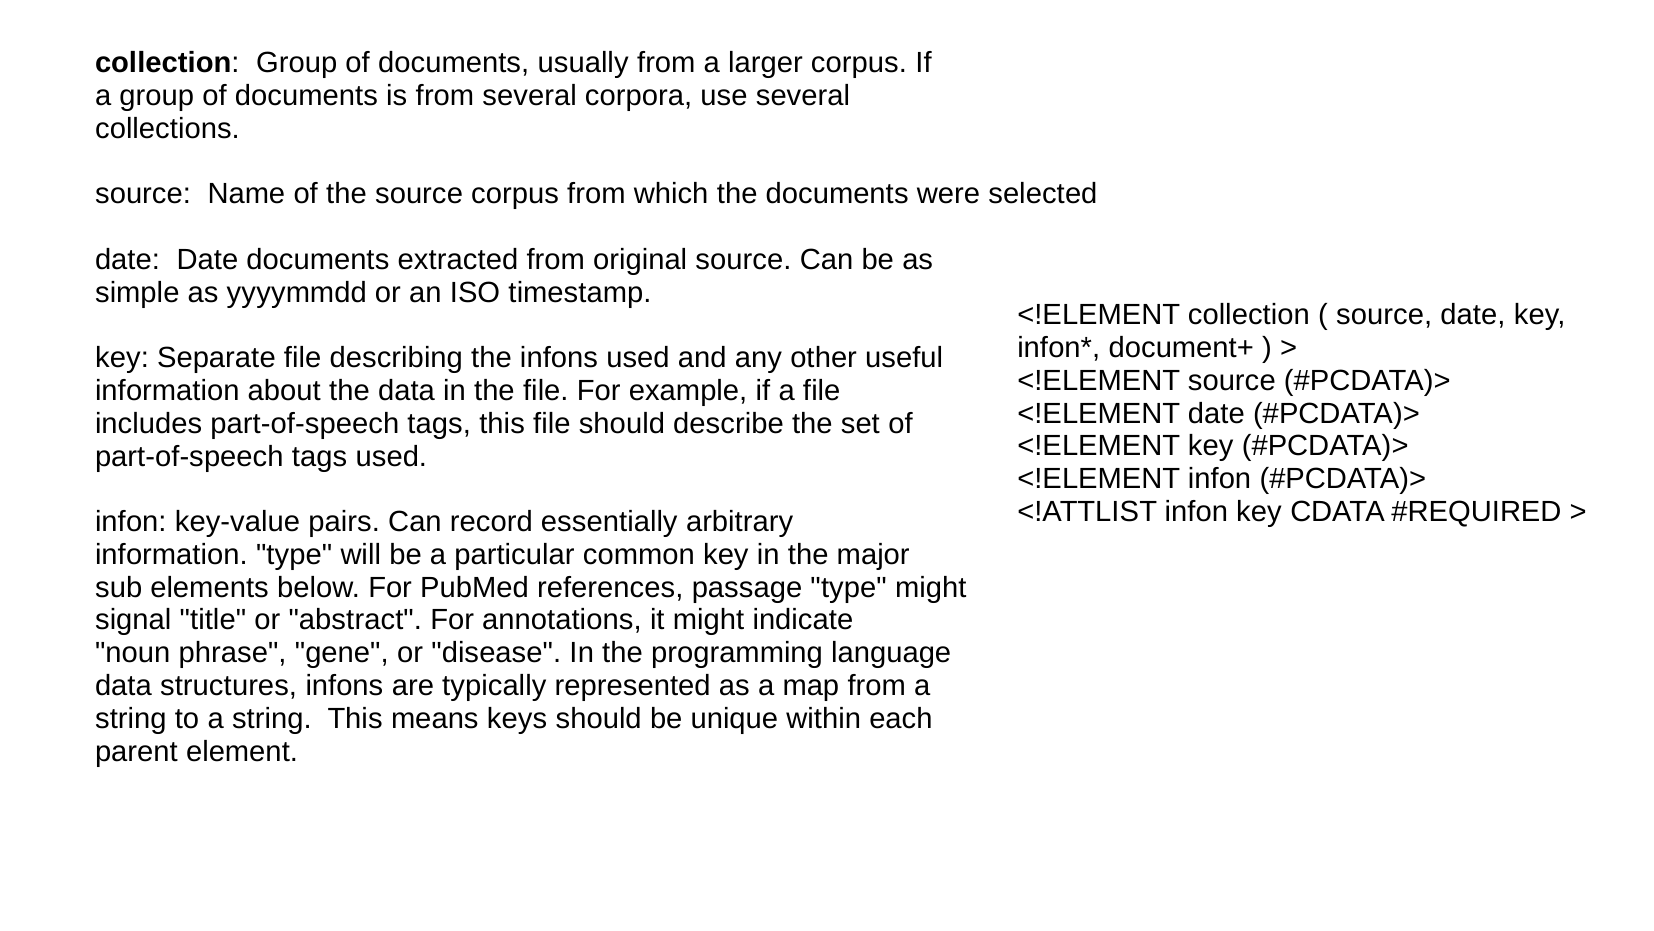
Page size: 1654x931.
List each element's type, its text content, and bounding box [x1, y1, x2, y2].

text_box <!ELEMENT collection ( source, date, key, infon*, document+ ) > <!ELEMENT source (#PCDATA)> <!ELEMENT date (#PCDATA)> <!ELEMENT key (#PCDATA)> <!ELEMENT infon (#PCDATA)> <!ATTLIST infon key CDATA #REQUIRED > [1002, 258, 1654, 567]
text_box collection: Group of documents, usually from a larger corpus. If a group of documents is from several corpora, use several collections. source: Name of the source corpus from which the documents were selected date: Date documents extracted from original source. Can be as simple as yyyymmdd or an ISO timestamp. key: Separate file describing the infons used and any other useful information about the data in the file. For example, if a file includes part-of-speech tags, this file should describe the set of part-of-speech tags used. infon: key-value pairs. Can record essentially arbitrary information. "type" will be a particular common key in the major sub elements below. For PubMed references, passage "type" might signal "title" or "abstract". For annotations, it might indicate "noun phrase", "gene", or "disease". In the programming language data structures, infons are typically represented as a map from a string to a string. This means keys should be unique within each parent element. [47, 38, 1595, 931]
